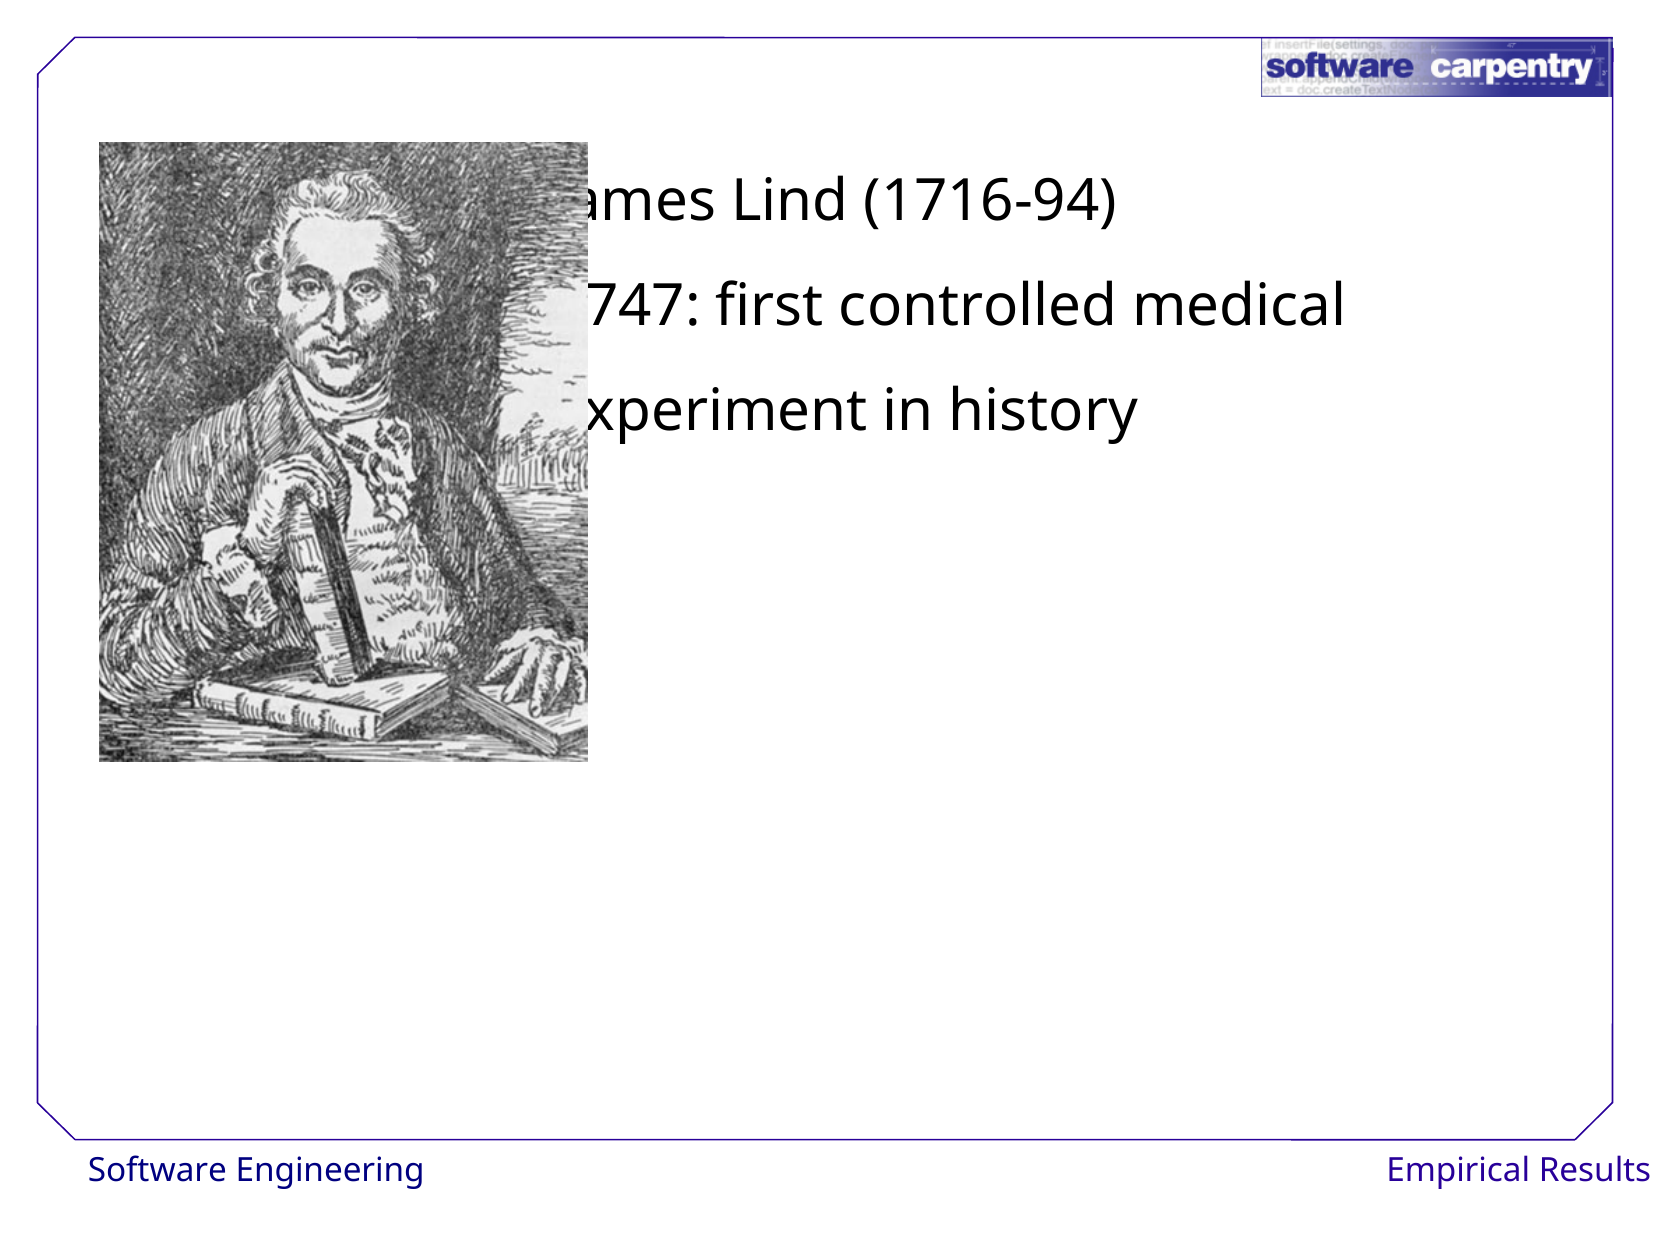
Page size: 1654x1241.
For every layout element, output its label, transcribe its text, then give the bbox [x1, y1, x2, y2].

picture [99, 142, 588, 762]
text_box James Lind (1716-94) 1747: first controlled medical experiment in history [537, 119, 1511, 450]
picture [1261, 39, 1613, 97]
